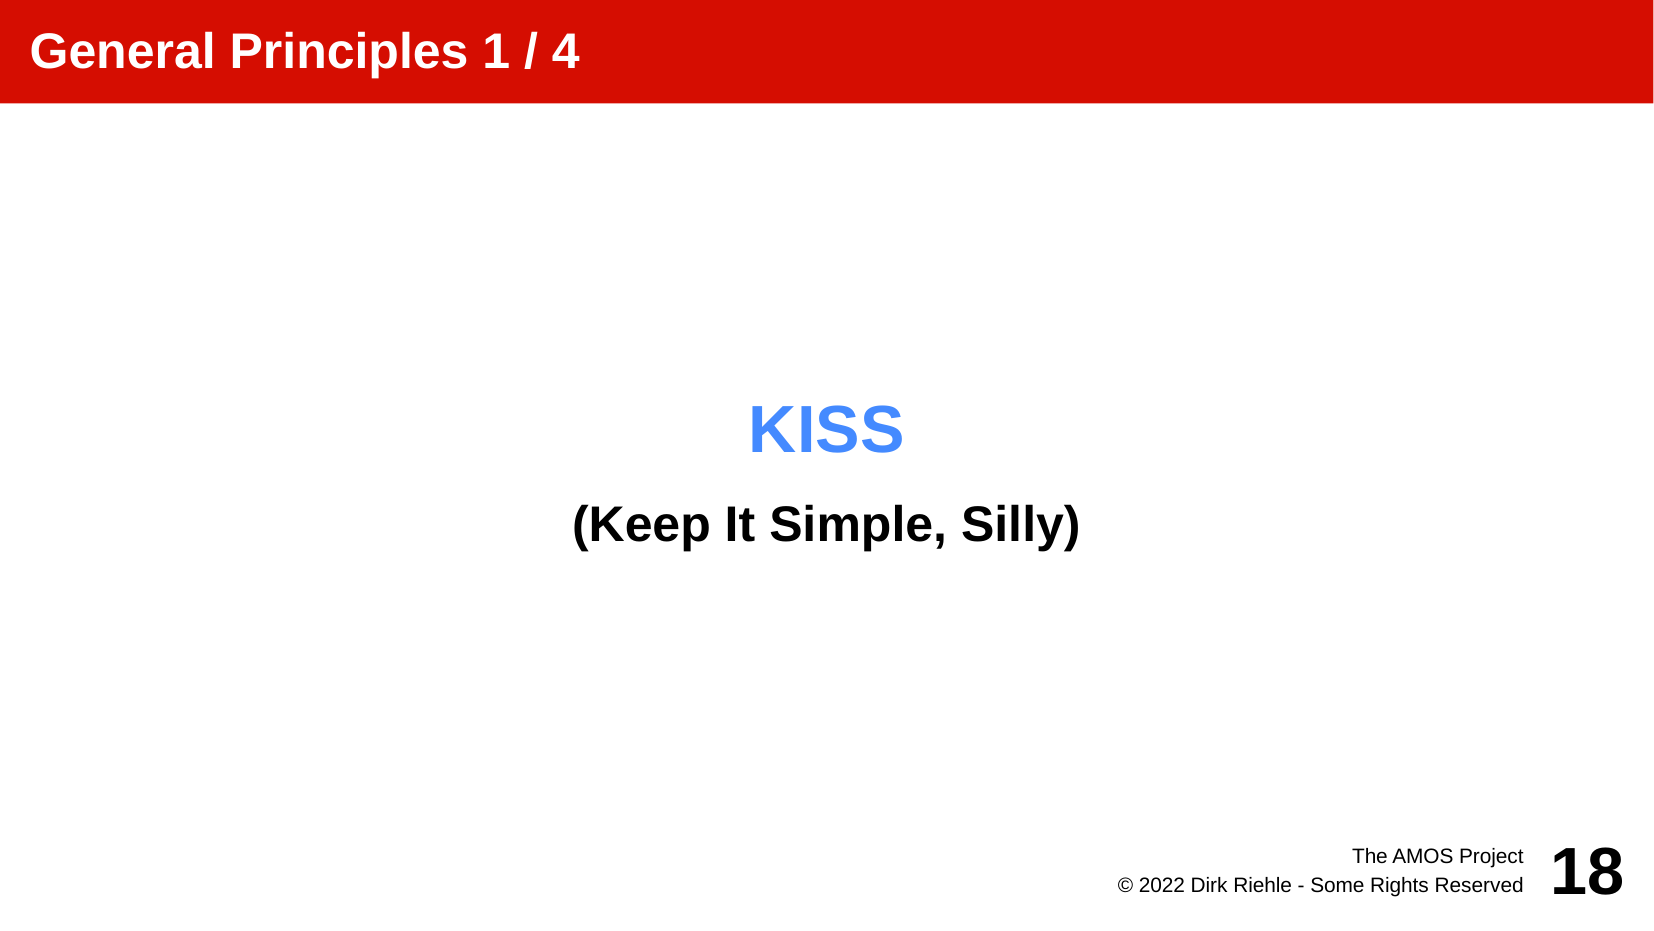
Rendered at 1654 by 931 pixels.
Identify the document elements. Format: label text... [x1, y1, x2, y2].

subtitle KISS (Keep It Simple, Silly) [29, 132, 1625, 813]
title General Principles 1 / 4 [0, 0, 1654, 104]
